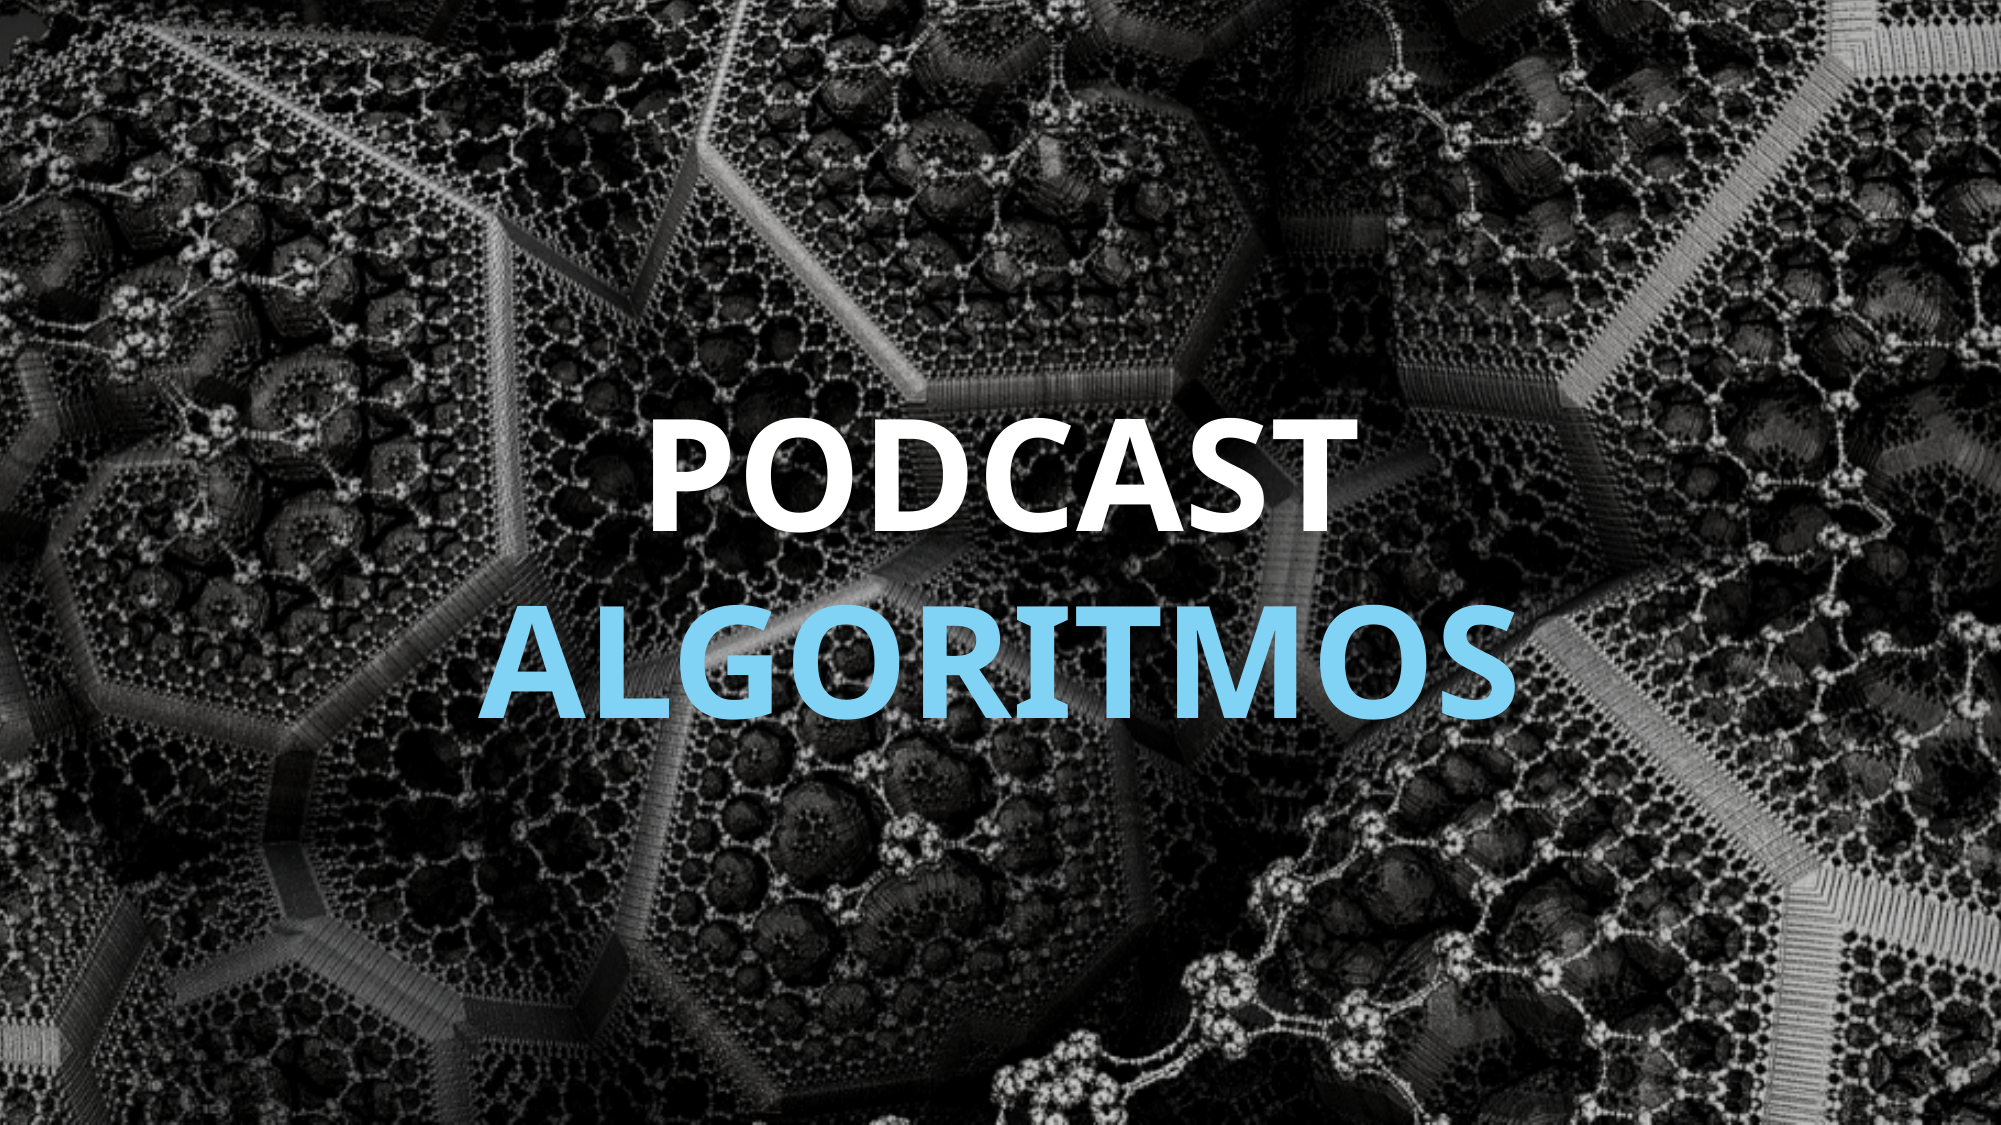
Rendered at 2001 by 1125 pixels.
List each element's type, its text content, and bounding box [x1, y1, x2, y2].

text_box PODCAST ALGORITMOS [464, 367, 1537, 758]
picture [0, 0, 2001, 1125]
